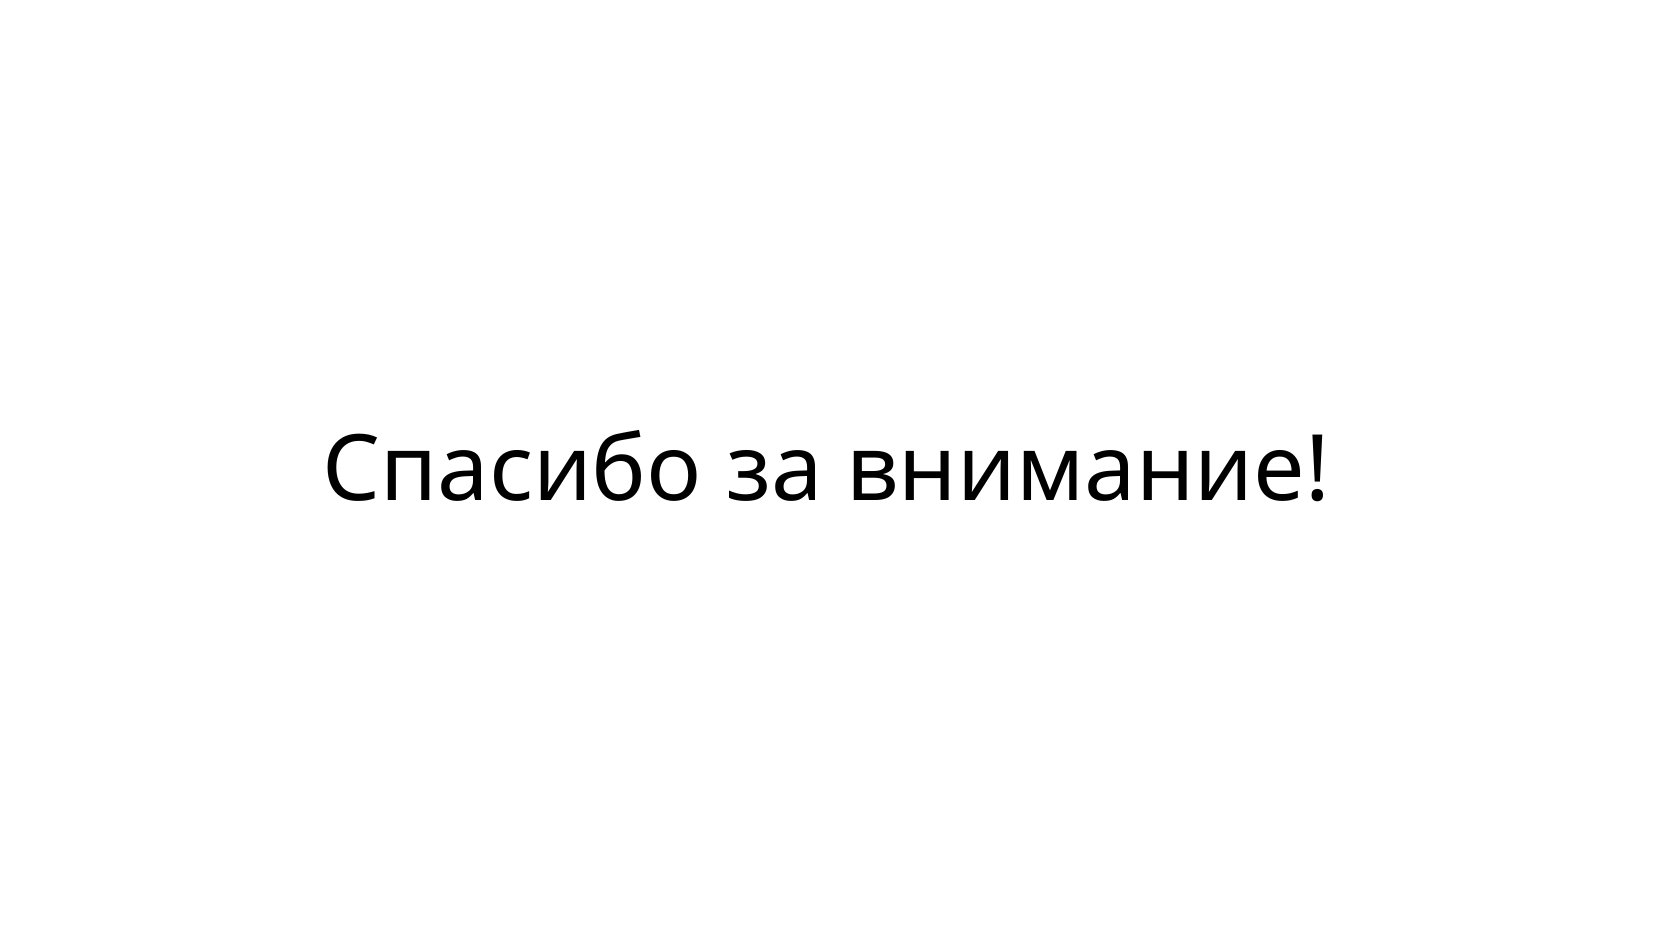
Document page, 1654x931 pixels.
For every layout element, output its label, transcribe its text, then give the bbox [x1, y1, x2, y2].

title Спасибо за внимание! [82, 387, 1571, 543]
